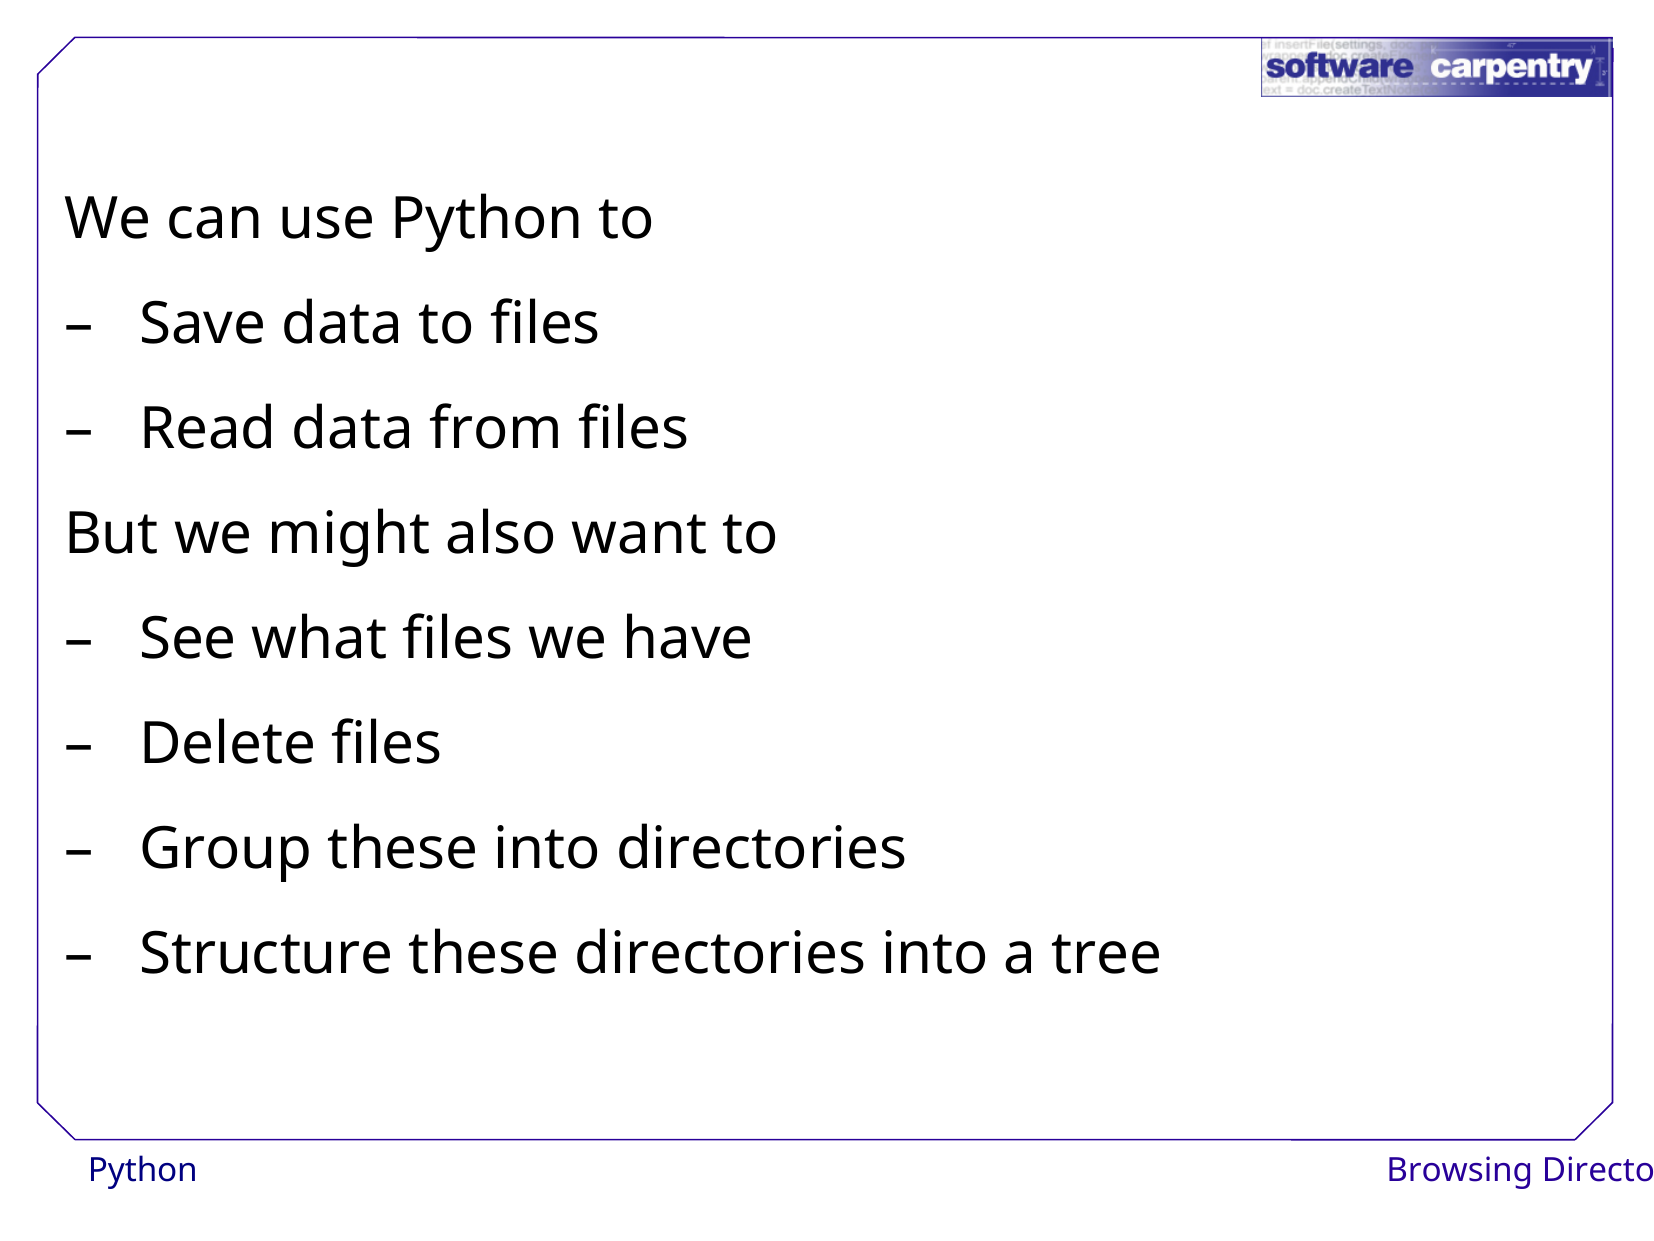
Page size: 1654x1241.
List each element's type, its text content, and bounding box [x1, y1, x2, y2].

text_box We can use Python to – Save data to files – Read data from files But we might also want to – See what files we have – Delete files – Group these into directories – Structure these directories into a tree [49, 138, 1328, 1098]
picture [1261, 39, 1613, 97]
